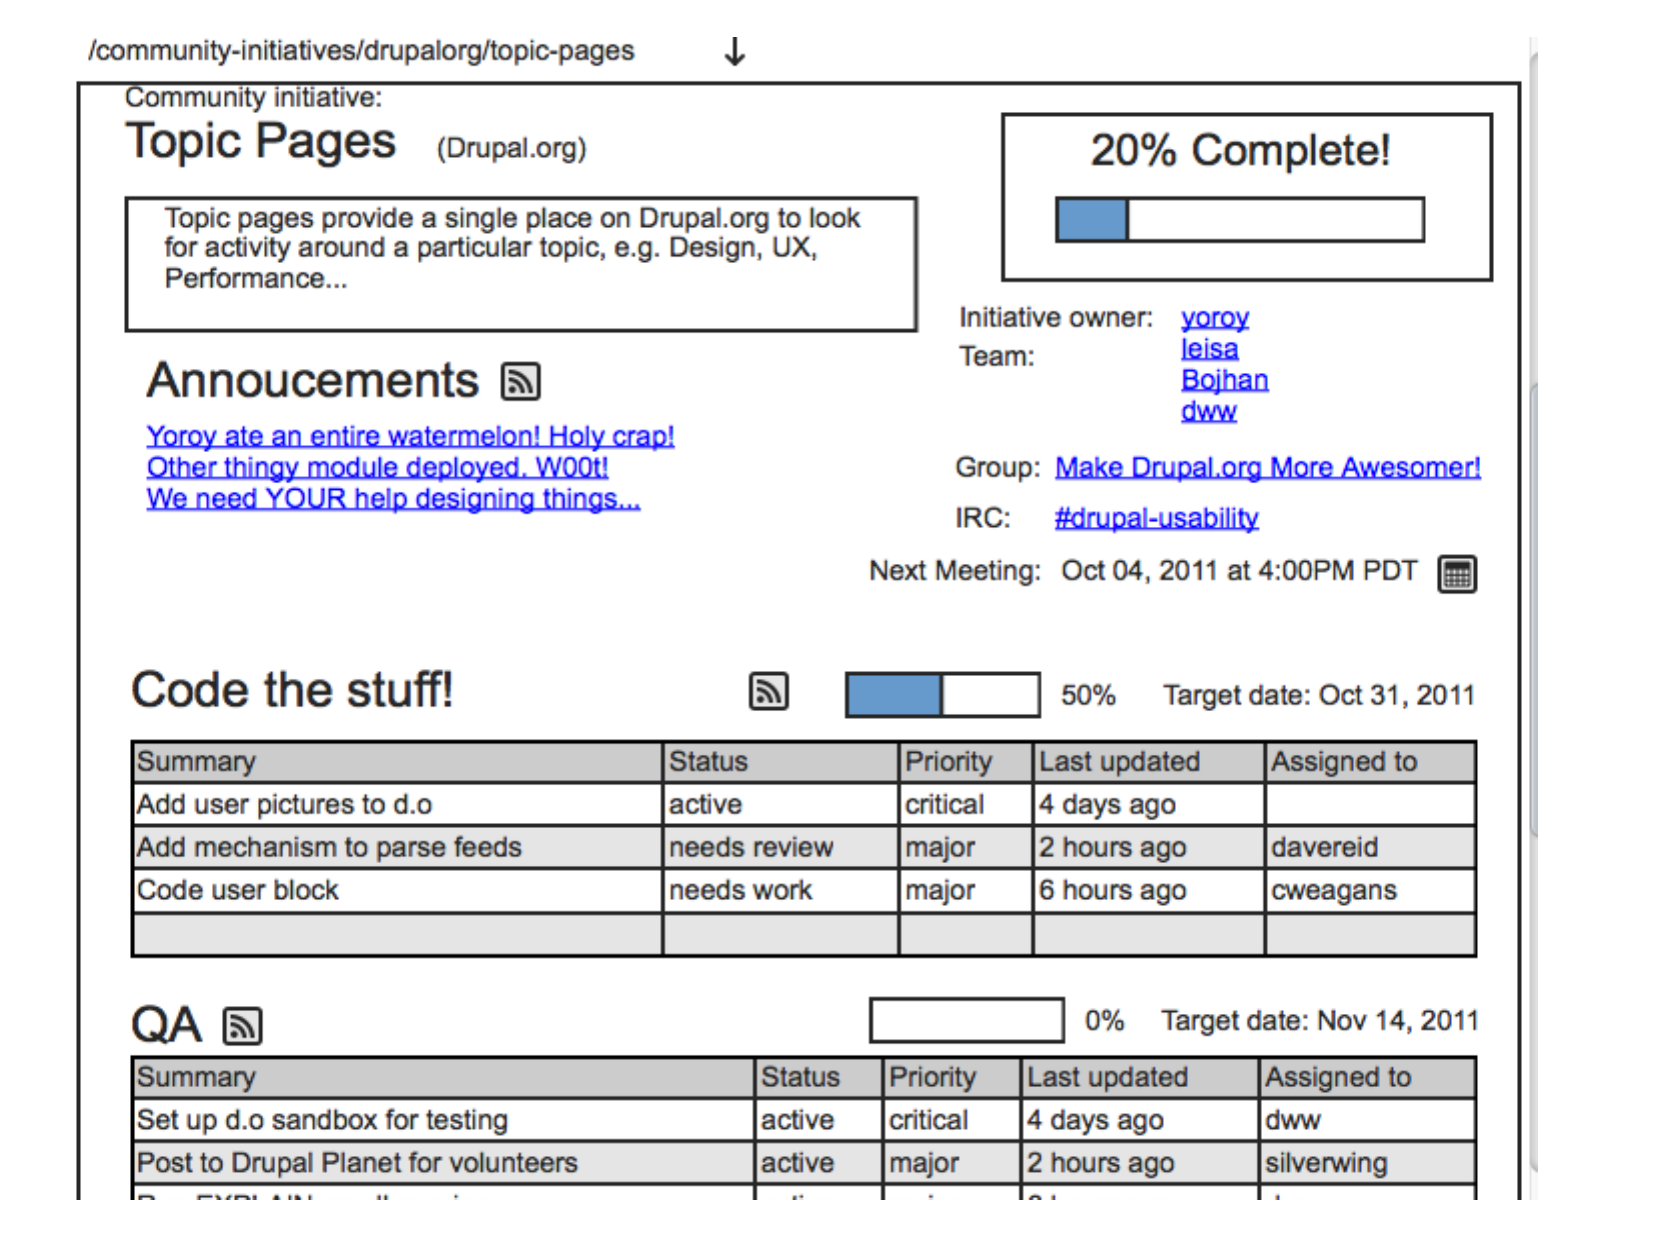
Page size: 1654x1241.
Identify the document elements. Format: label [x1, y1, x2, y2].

picture [75, 37, 1538, 1201]
